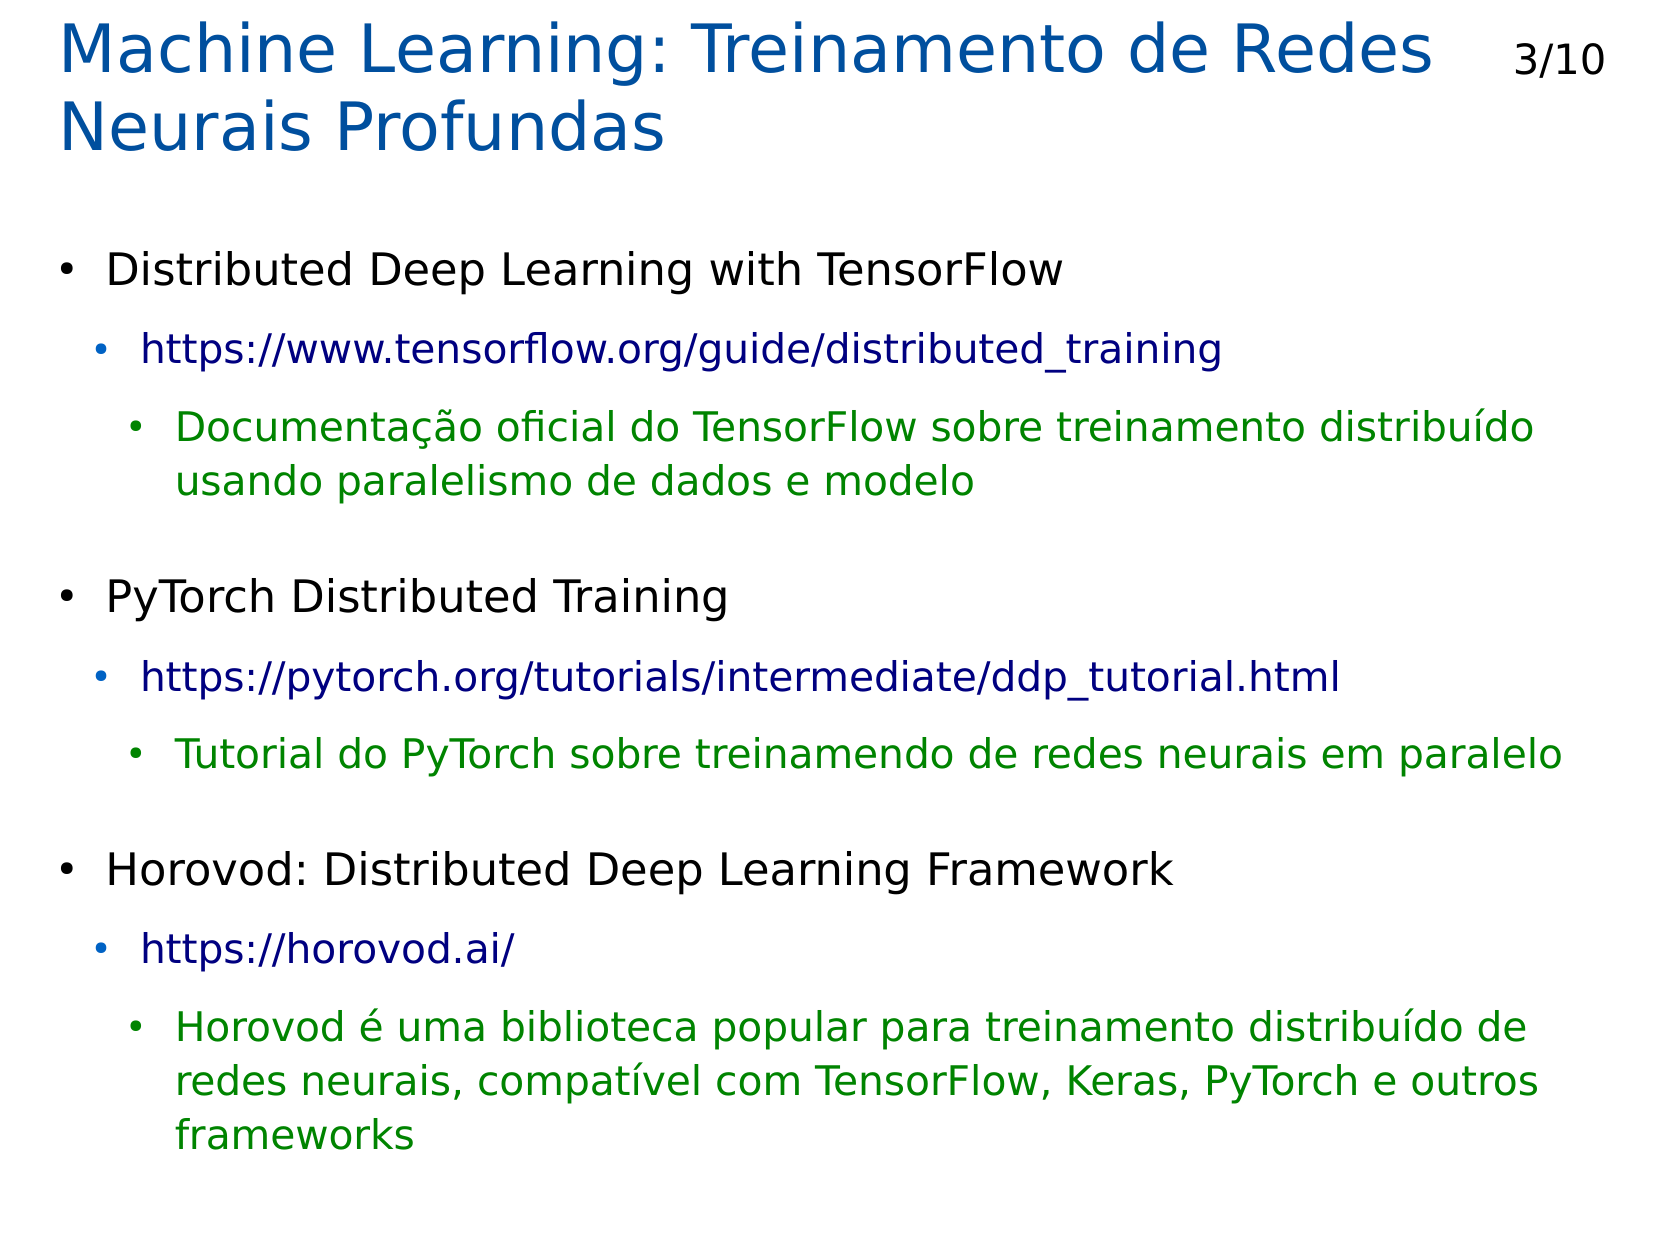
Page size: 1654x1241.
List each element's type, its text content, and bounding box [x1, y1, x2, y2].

title Machine Learning: Treinamento de Redes Neurais Profundas [59, 10, 1506, 167]
list Distributed Deep Learning with TensorFlow https://www.tensorflow.org/guide/distributed_training Documentação oficial do TensorFlow sobre treinamento distribuído usando paralelismo de dados e modelo PyTorch Distributed Training https://pytorch.org/tutorials/intermediate/ddp_tutorial.html Tutorial do PyTorch sobre treinamendo de redes neurais em paralelo Horovod: Distributed Deep Learning Framework https://horovod.ai/ Horovod é uma biblioteca popular para treinamento distribuído de redes neurais, compatível com TensorFlow, Keras, PyTorch e outros frameworks [59, 236, 1595, 1211]
